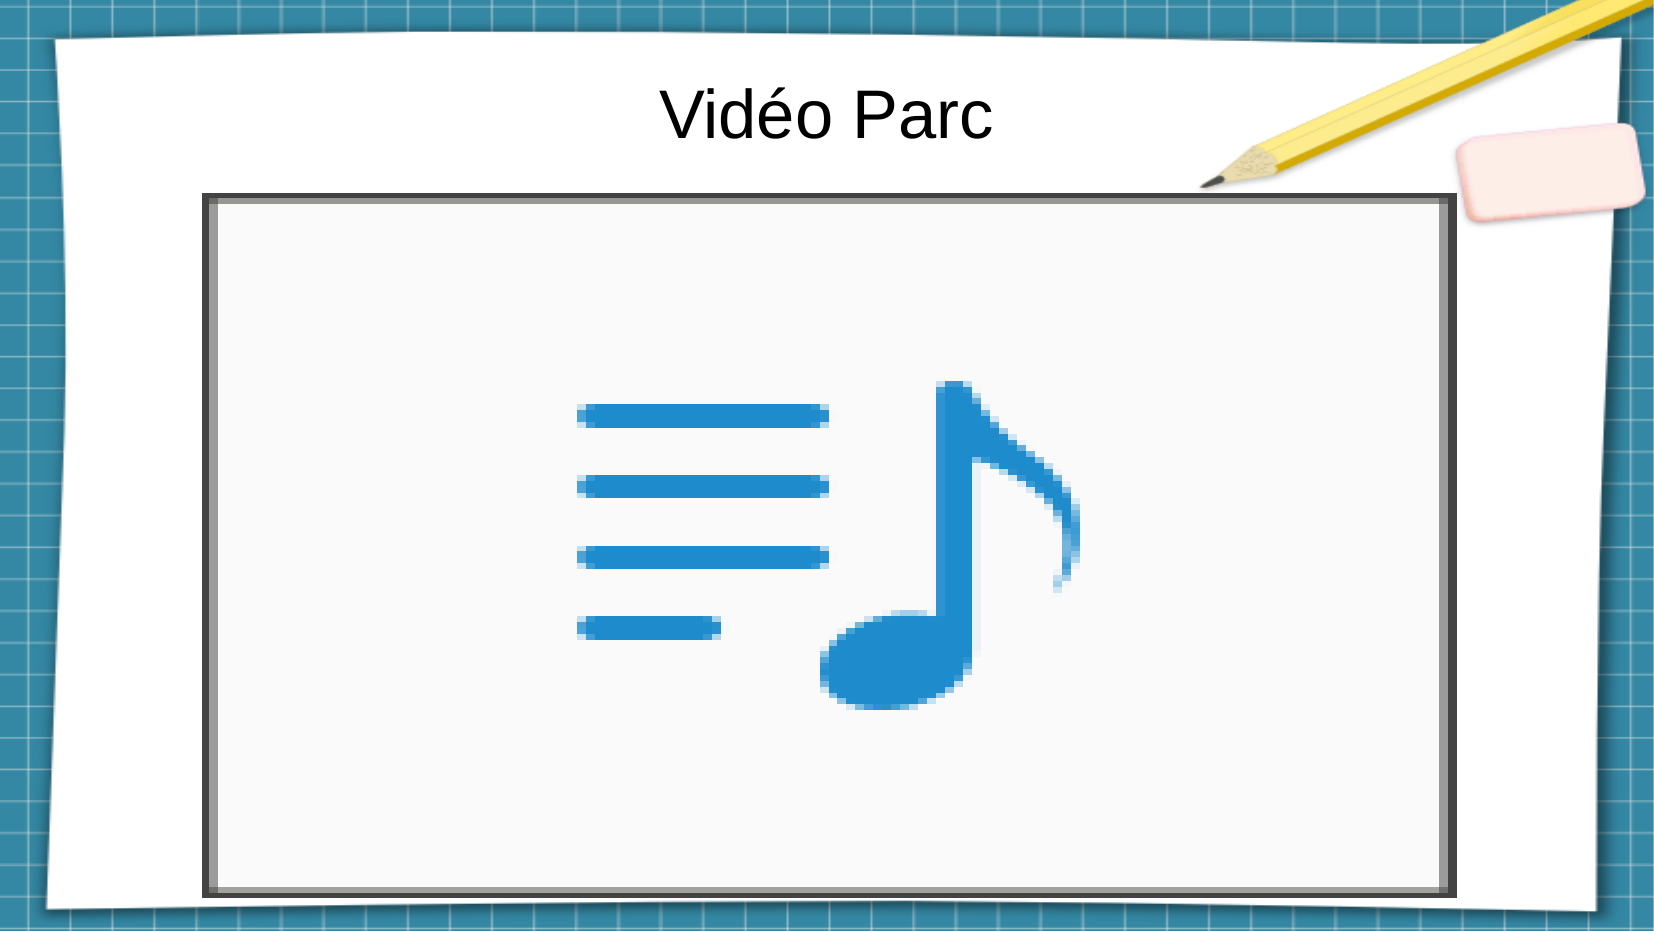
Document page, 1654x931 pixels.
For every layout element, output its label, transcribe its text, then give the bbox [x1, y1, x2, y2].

text_box [200, 192, 1458, 900]
title Vidéo Parc [82, 37, 1571, 193]
picture [0, 0, 1654, 931]
